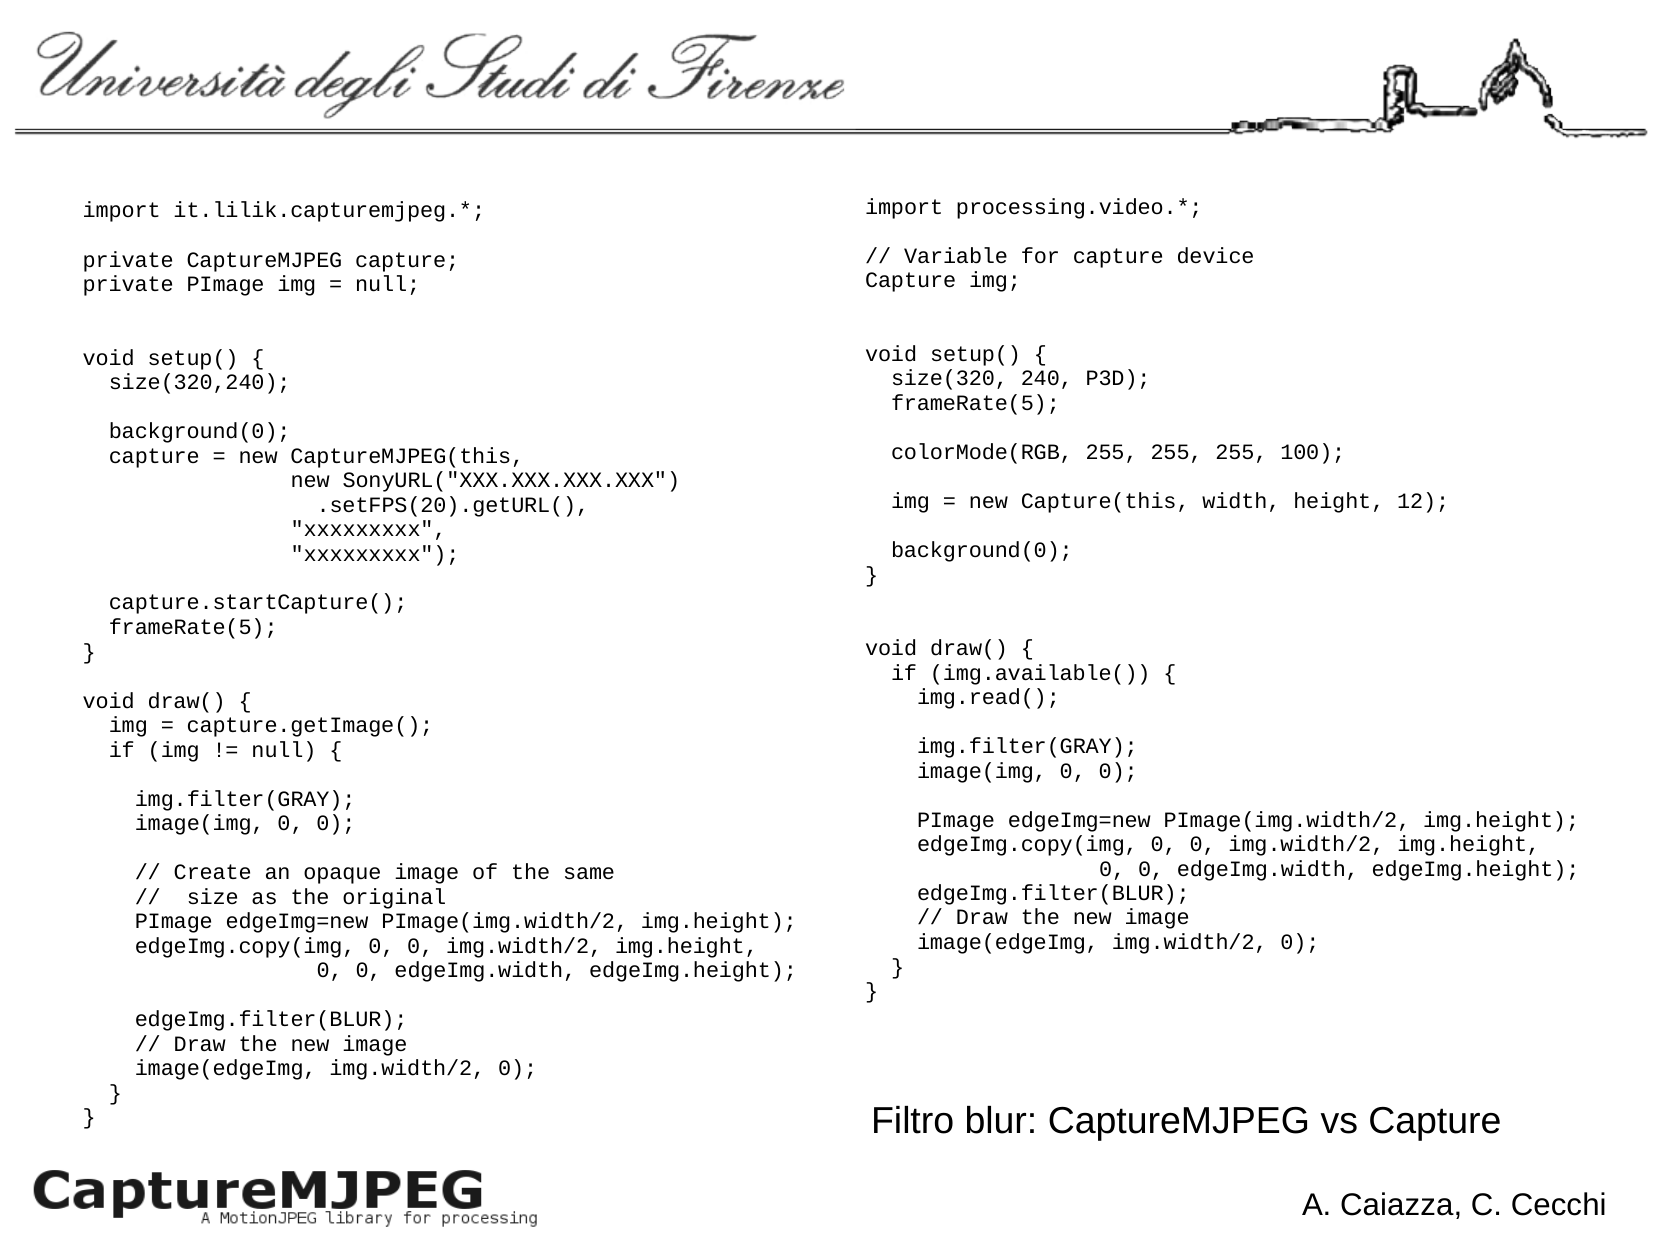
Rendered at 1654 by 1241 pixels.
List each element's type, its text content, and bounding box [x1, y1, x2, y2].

text_box Filtro blur: CaptureMJPEG vs Capture [856, 1092, 1536, 1150]
picture [7, 4, 1654, 147]
text_box import it.lilik.capturemjpeg.*; private CaptureMJPEG capture; private PImage img = null; void setup() { size(320,240); background(0); capture = new CaptureMJPEG(this, new SonyURL("XXX.XXX.XXX.XXX") .setFPS(20).getURL(), "xxxxxxxxx", "xxxxxxxxx"); capture.startCapture(); frameRate(5); } void draw() { img = capture.getImage(); if (img != null) { img.filter(GRAY); image(img, 0, 0); // Create an opaque image of the same // size as the original PImage edgeImg=new PImage(img.width/2, img.height); edgeImg.copy(img, 0, 0, img.width/2, img.height, 0, 0, edgeImg.width, edgeImg.height); edgeImg.filter(BLUR); // Draw the new image image(edgeImg, img.width/2, 0); } } [82, 199, 827, 1158]
picture [17, 1159, 550, 1229]
text_box import processing.video.*; // Variable for capture device Capture img; void setup() { size(320, 240, P3D); frameRate(5); colorMode(RGB, 255, 255, 255, 100); img = new Capture(this, width, height, 12); background(0); } void draw() { if (img.available()) { img.read(); img.filter(GRAY); image(img, 0, 0); PImage edgeImg=new PImage(img.width/2, img.height); edgeImg.copy(img, 0, 0, img.width/2, img.height, 0, 0, edgeImg.width, edgeImg.height); edgeImg.filter(BLUR); // Draw the new image image(edgeImg, img.width/2, 0); } } [850, 188, 1619, 1013]
